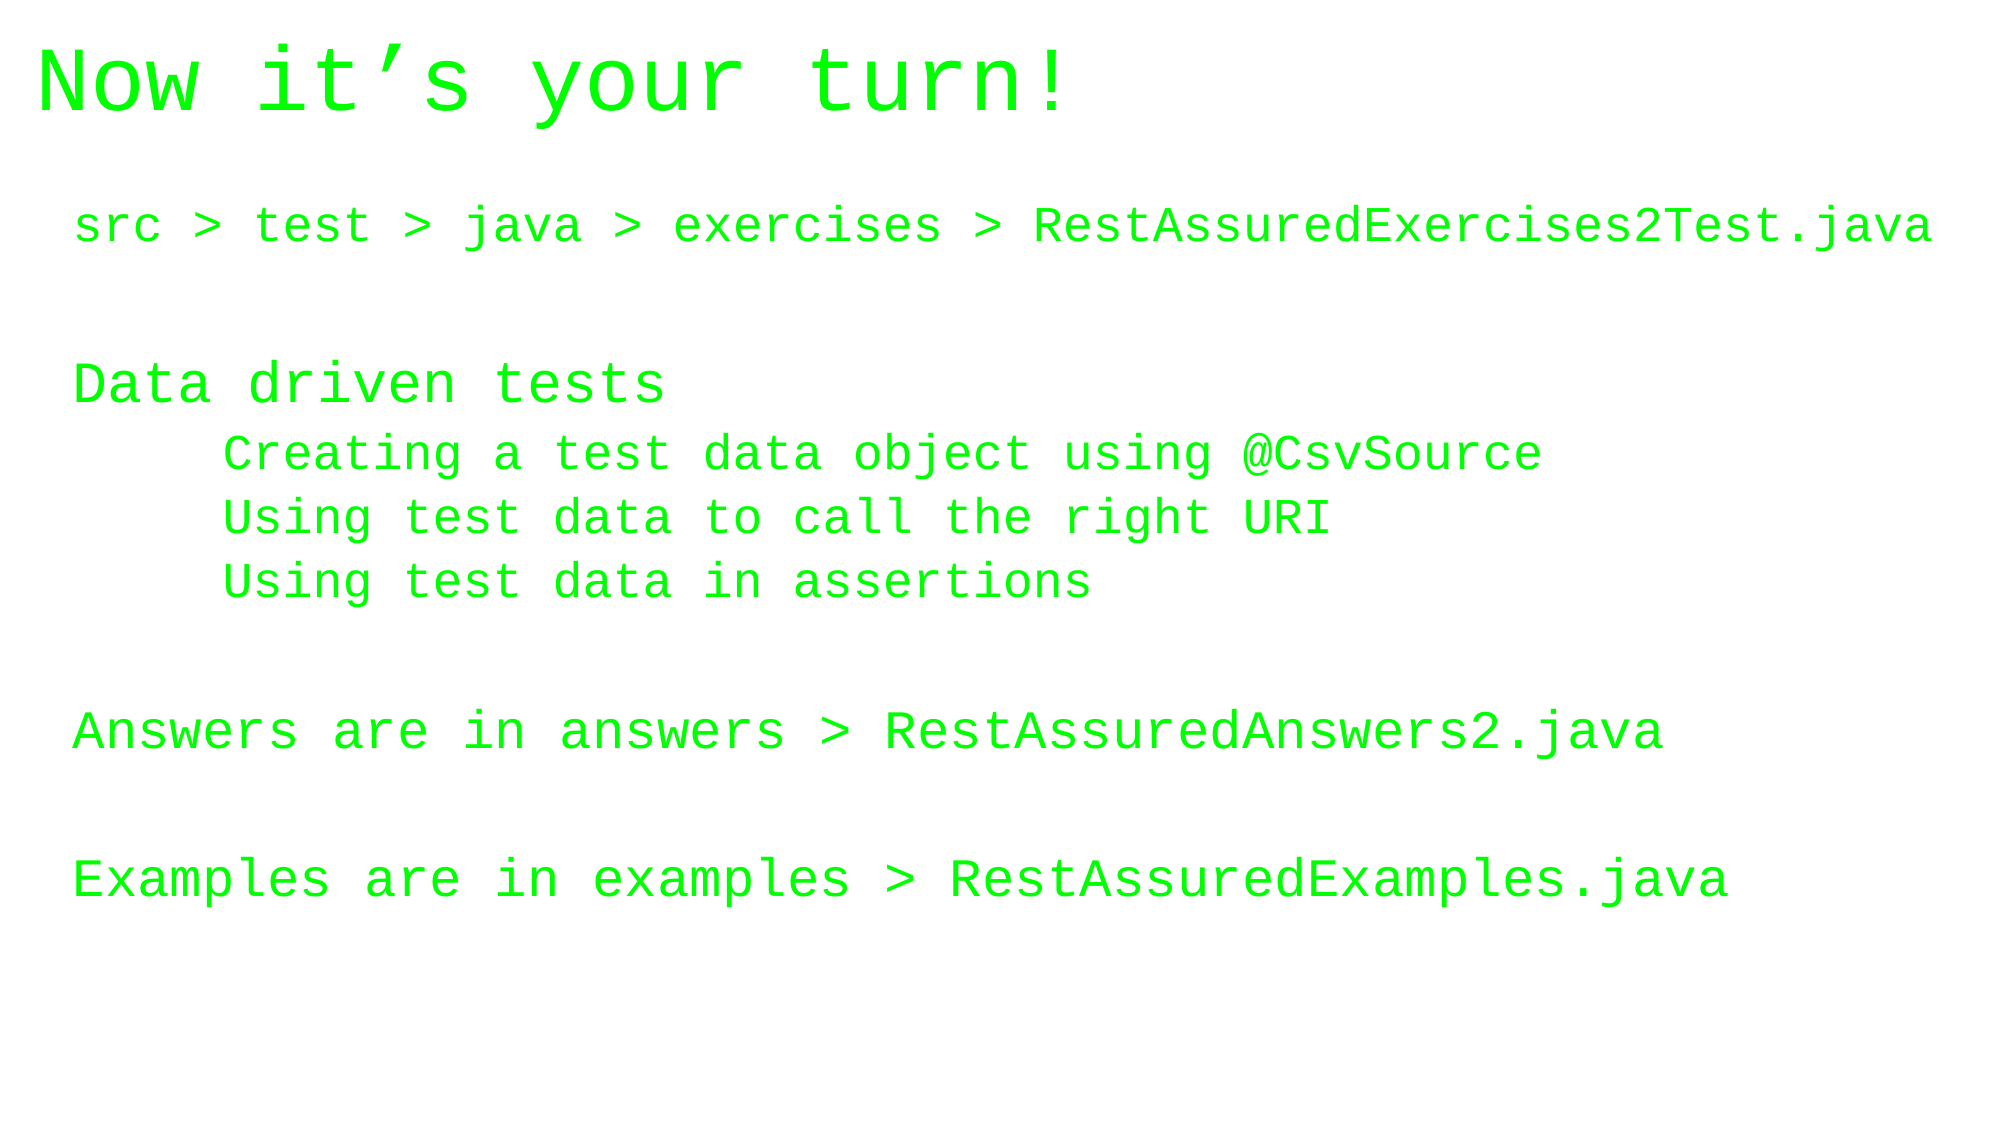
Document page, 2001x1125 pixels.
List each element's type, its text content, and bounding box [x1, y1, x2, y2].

list src > test > java > exercises > RestAssuredExercises2Test.java Data driven tests Creating a test data object using @CsvSource Using test data to call the right URI Using test data in assertions Answers are in answers > RestAssuredAnswers2.java Examples are in examples > RestAssuredExamples.java [20, 200, 1990, 1099]
title Now it’s your turn! [20, 0, 1746, 162]
